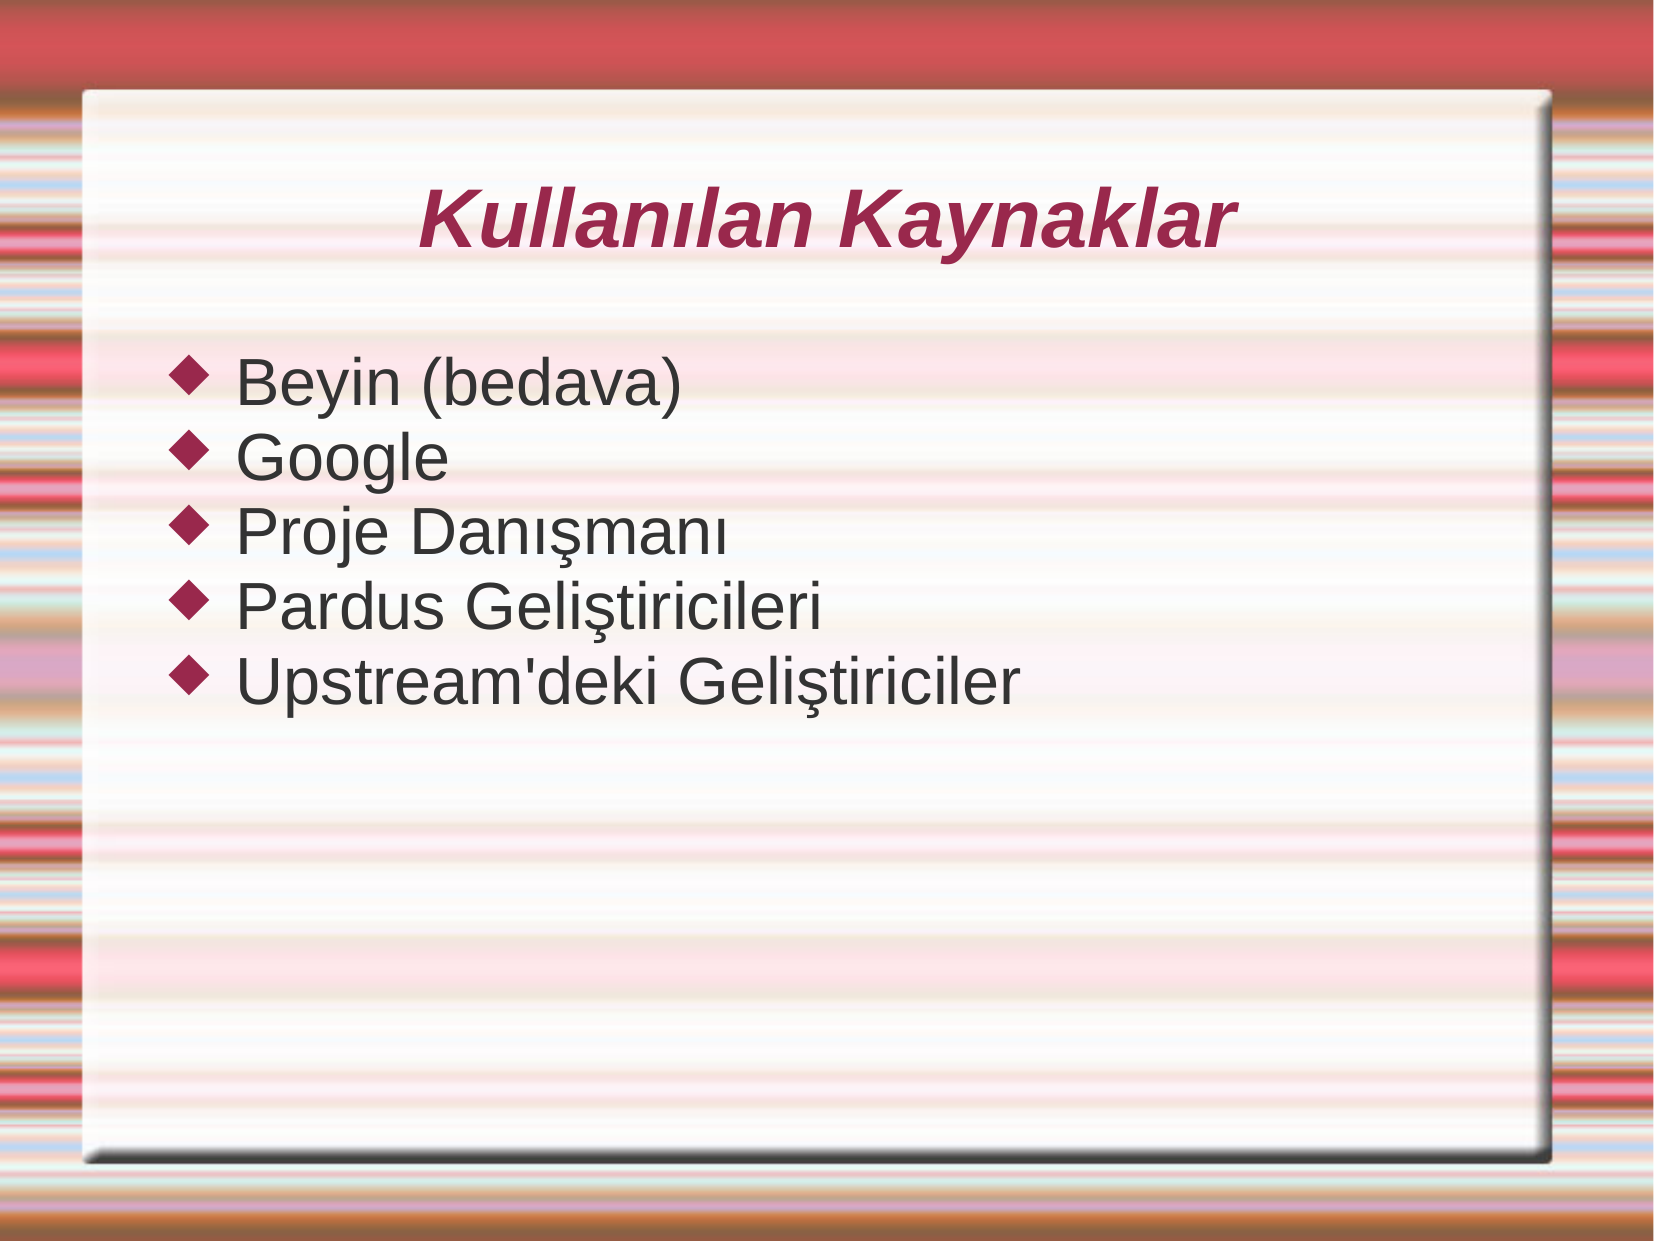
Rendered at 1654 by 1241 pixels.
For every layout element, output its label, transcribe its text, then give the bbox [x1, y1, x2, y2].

picture [0, 0, 1654, 1241]
list Beyin (bedava) Google Proje Danışmanı Pardus Geliştiricileri Upstream'deki Geliştiriciler [152, 344, 1534, 1127]
title Kullanılan Kaynaklar [121, 114, 1534, 322]
